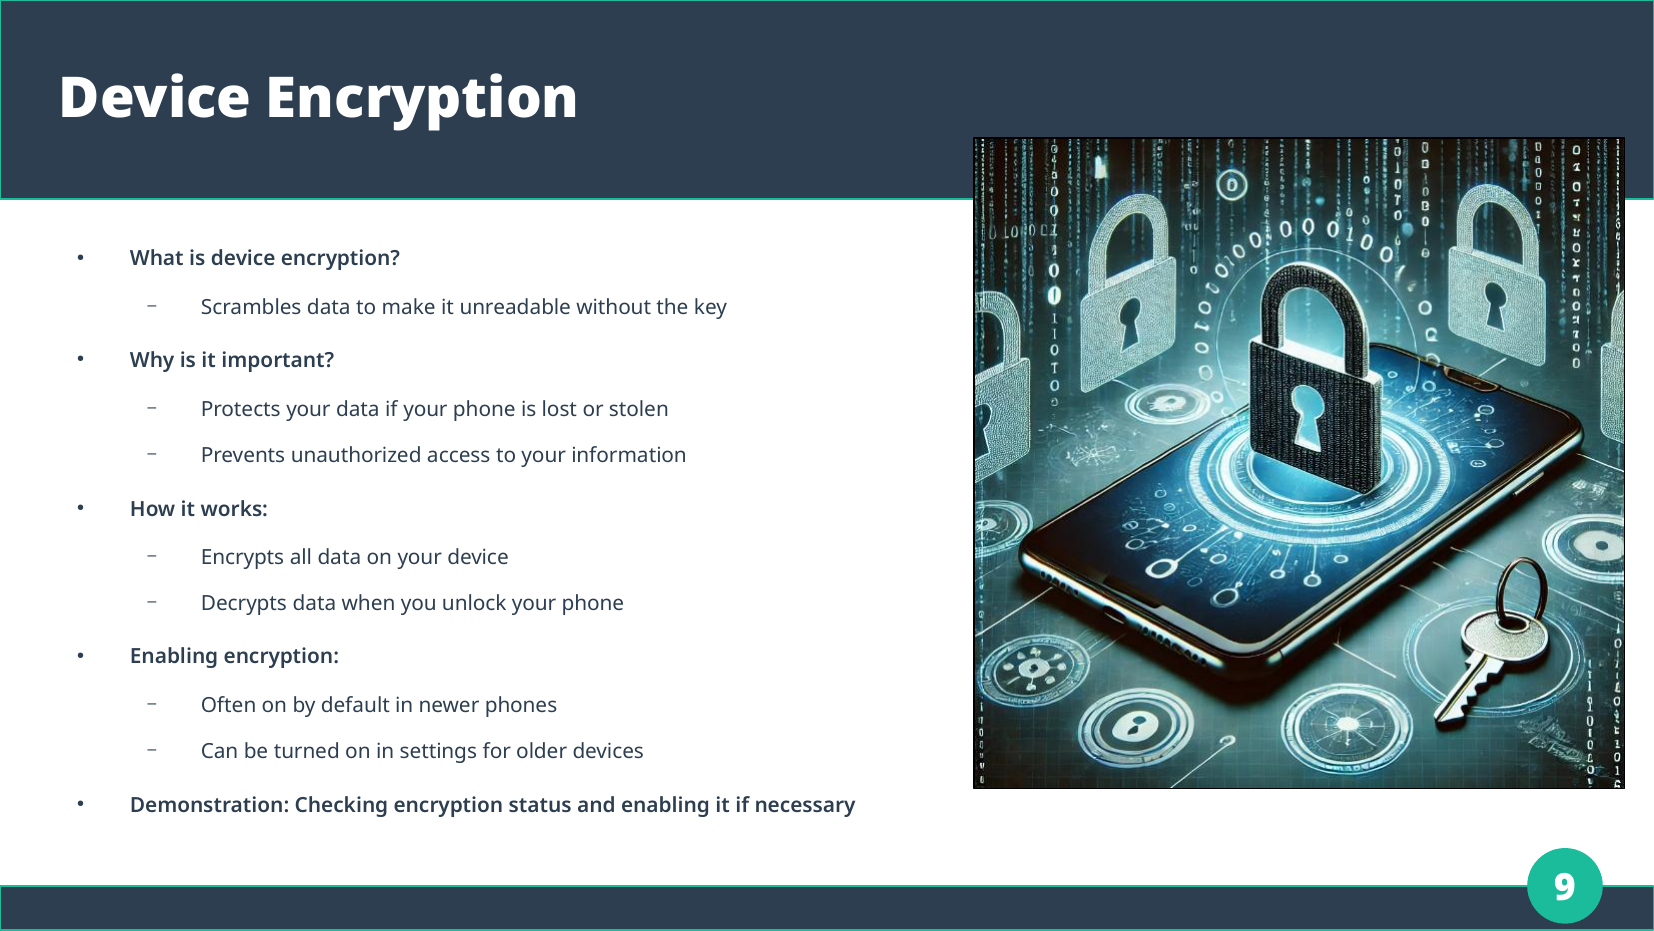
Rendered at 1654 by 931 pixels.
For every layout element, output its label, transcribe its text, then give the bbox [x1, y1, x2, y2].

picture [975, 138, 1624, 788]
list What is device encryption? Scrambles data to make it unreadable without the key Why is it important? Protects your data if your phone is lost or stolen Prevents unauthorized access to your information How it works: Encrypts all data on your device Decrypts data when you unlock your phone Enabling encryption: Often on by default in newer phones Can be turned on in settings for older devices Demonstration: Checking encryption status and enabling it if necessary [59, 243, 1595, 864]
title Device Encryption [59, 37, 1595, 156]
